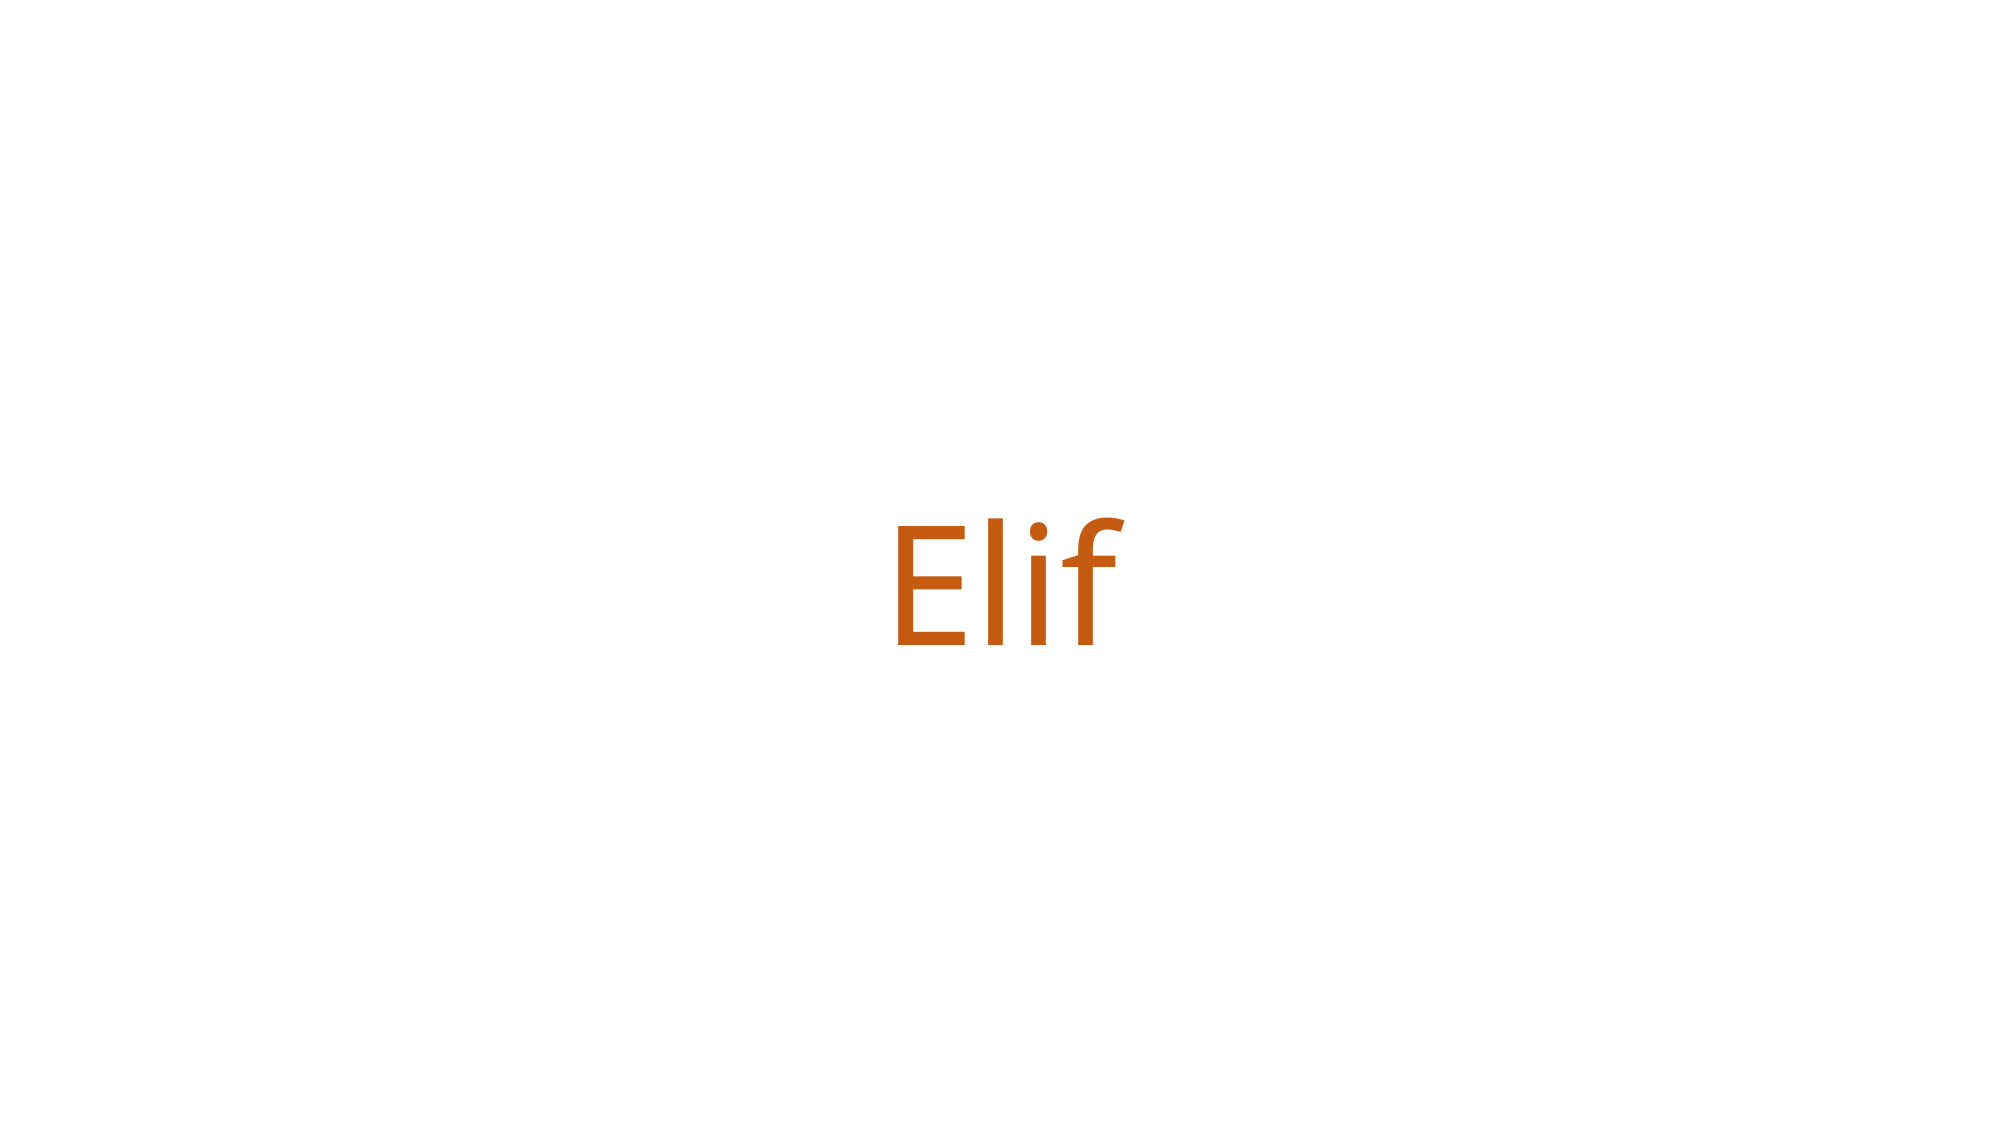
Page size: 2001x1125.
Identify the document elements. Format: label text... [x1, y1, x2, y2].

list Elif [137, 292, 1863, 1014]
